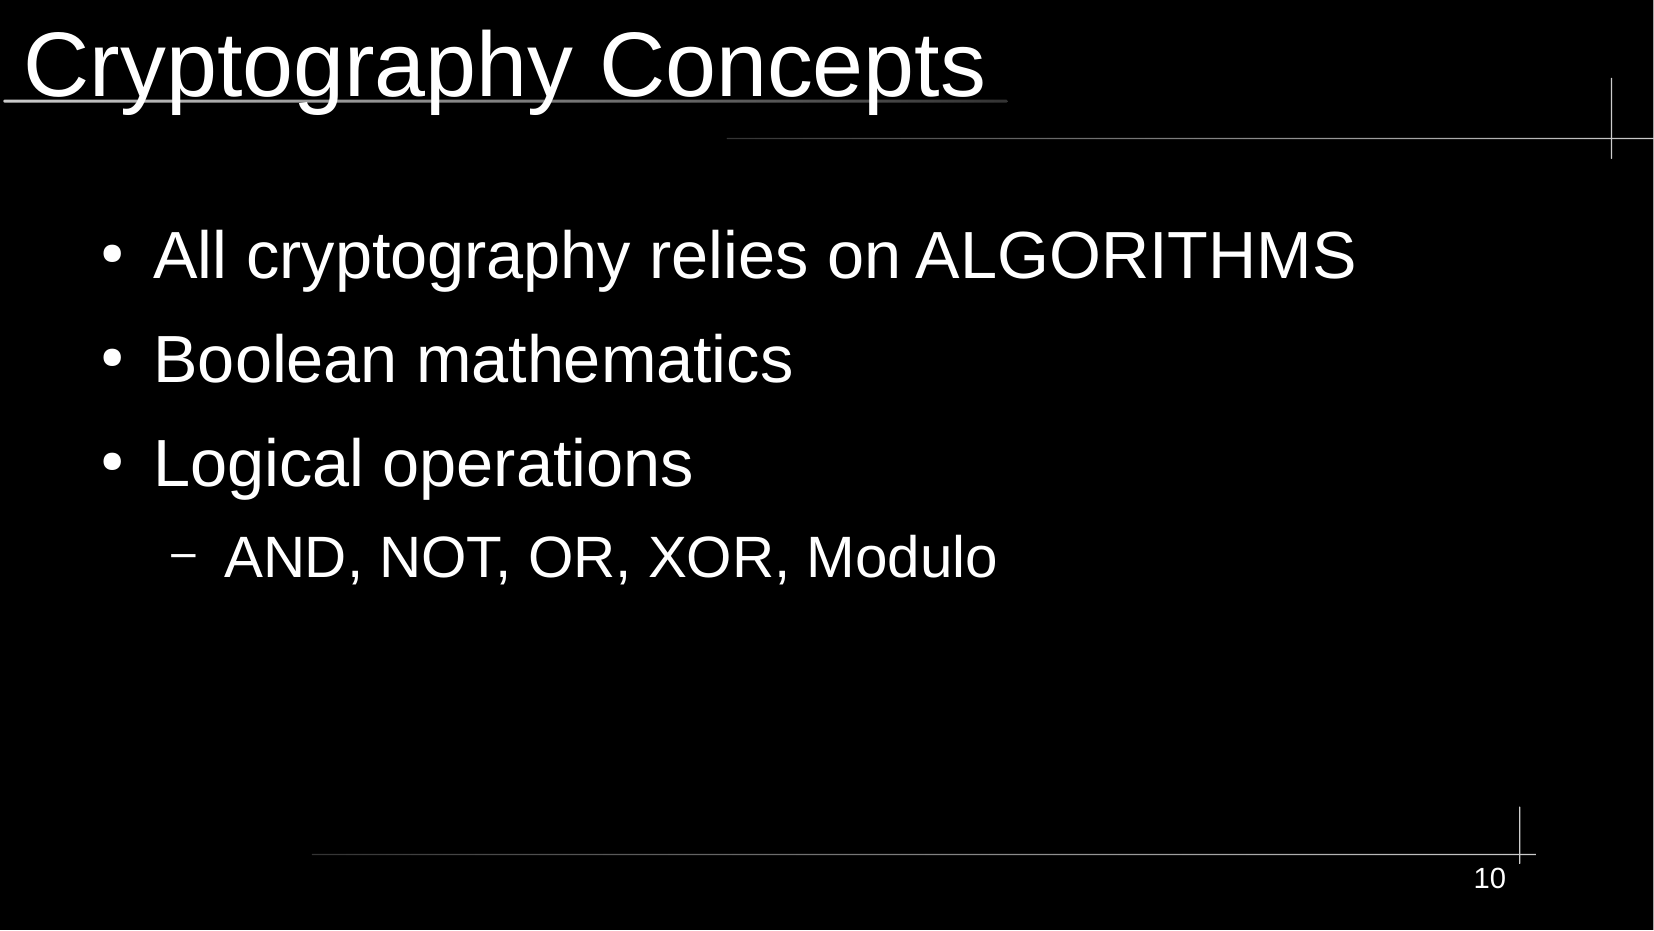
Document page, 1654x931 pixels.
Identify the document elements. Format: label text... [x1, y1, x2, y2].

list All cryptography relies on ALGORITHMS Boolean mathematics Logical operations AND, NOT, OR, XOR, Modulo [82, 217, 1571, 851]
title Cryptography Concepts [23, 11, 1589, 119]
